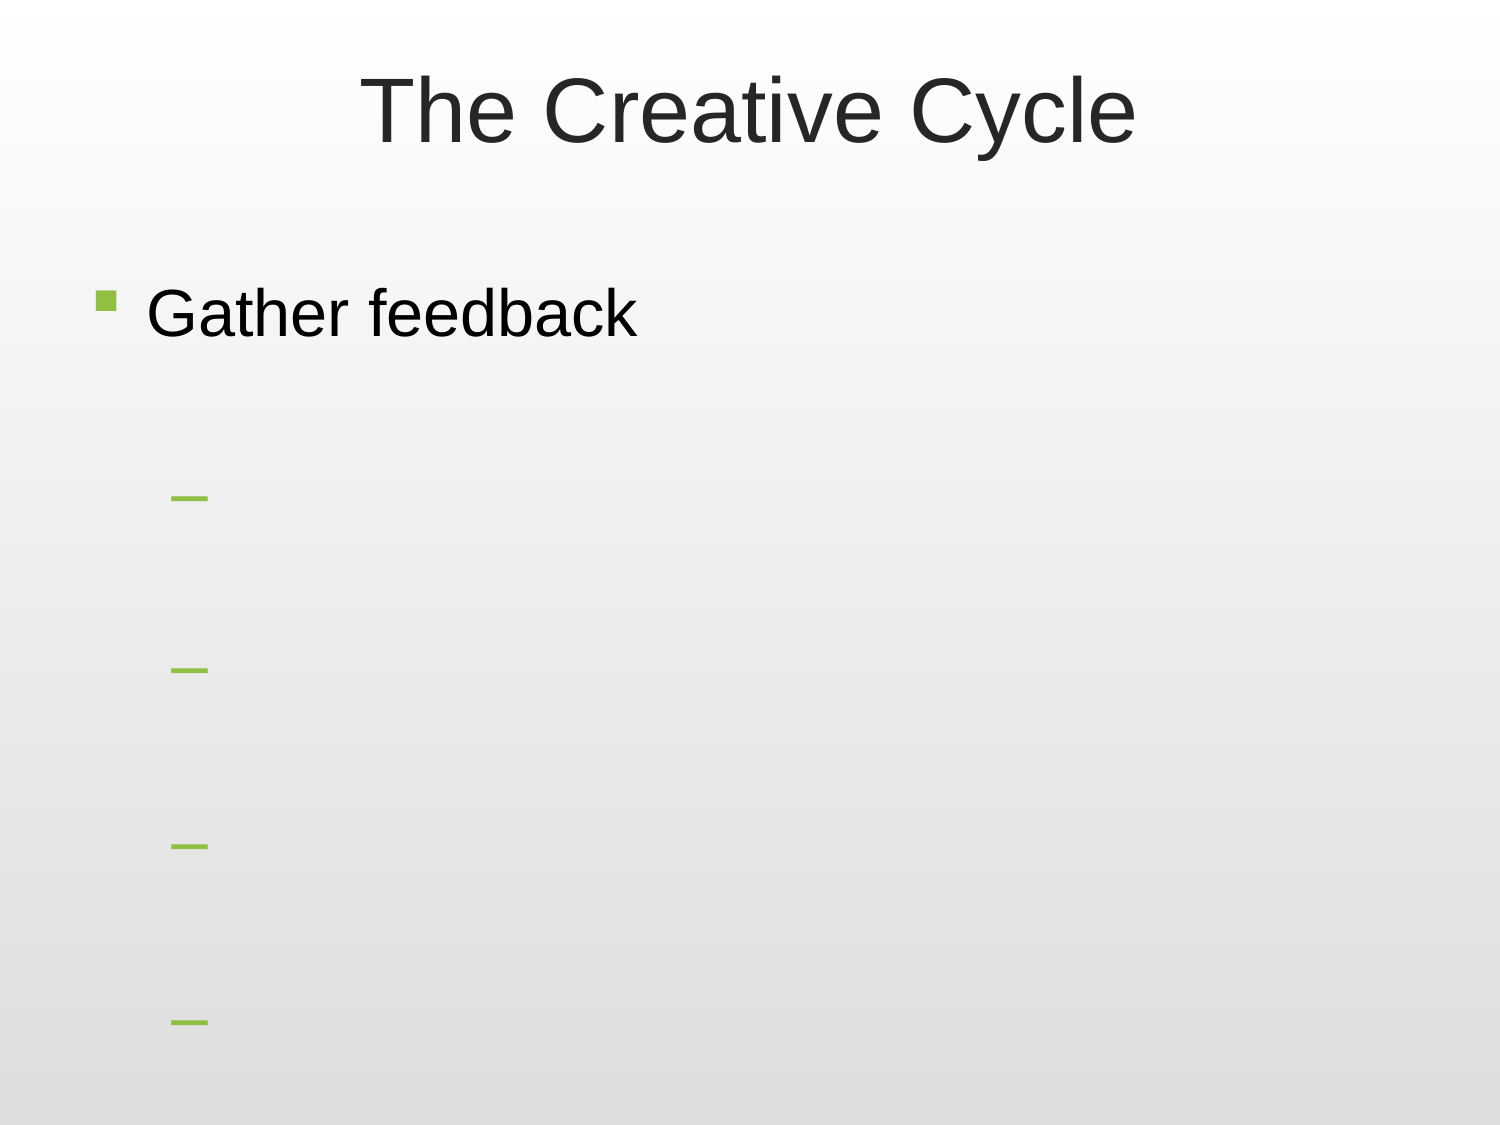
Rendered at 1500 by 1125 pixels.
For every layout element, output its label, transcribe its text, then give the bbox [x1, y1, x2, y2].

title The Creative Cycle [75, 19, 1425, 191]
list Gather feedback [75, 262, 1425, 1005]
